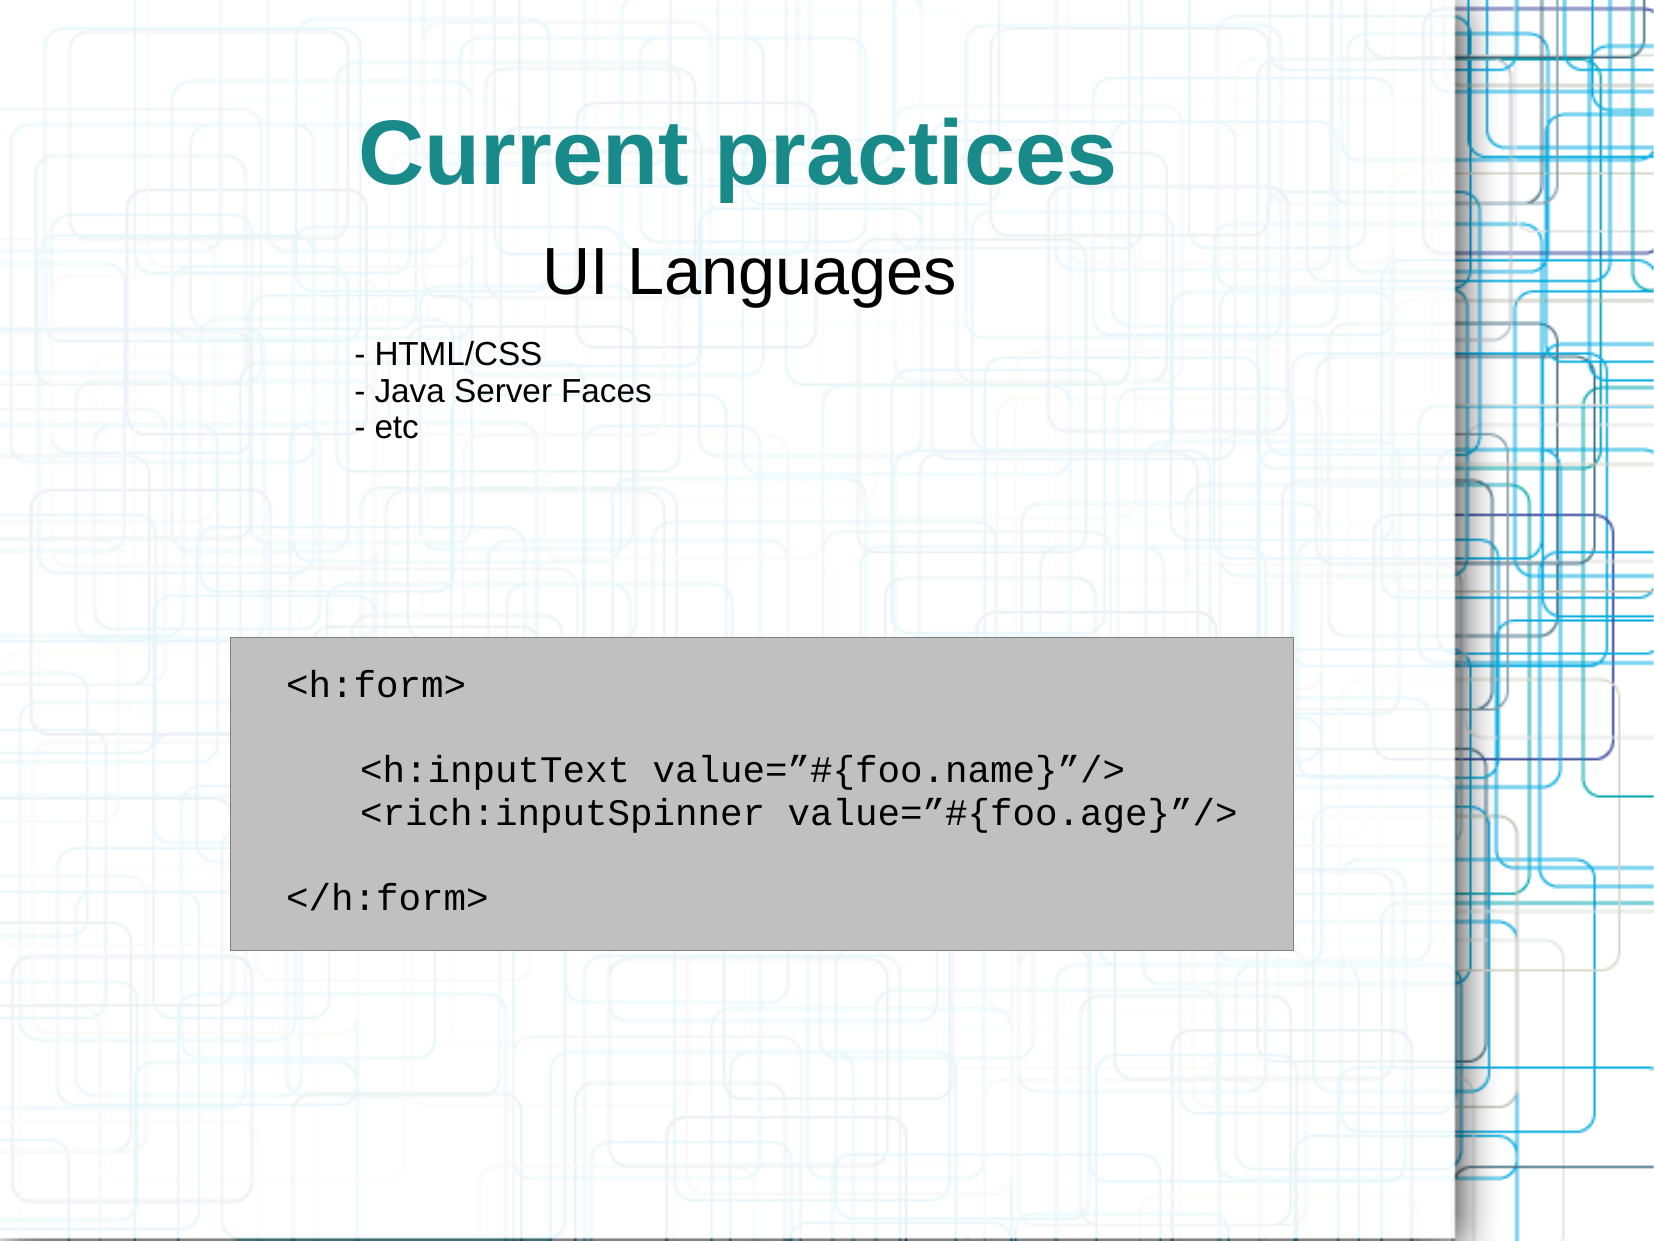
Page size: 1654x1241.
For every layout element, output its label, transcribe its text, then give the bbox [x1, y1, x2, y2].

picture [0, 0, 1654, 1241]
title Current practices [59, 56, 1418, 250]
text_box - HTML/CSS - Java Server Faces - etc [354, 327, 1152, 454]
subtitle UI Languages [82, 159, 1418, 384]
text_box <h:form> <h:inputText value=”#{foo.name}”/> <rich:inputSpinner value=”#{foo.age}”/> </h:form> [230, 637, 1294, 951]
